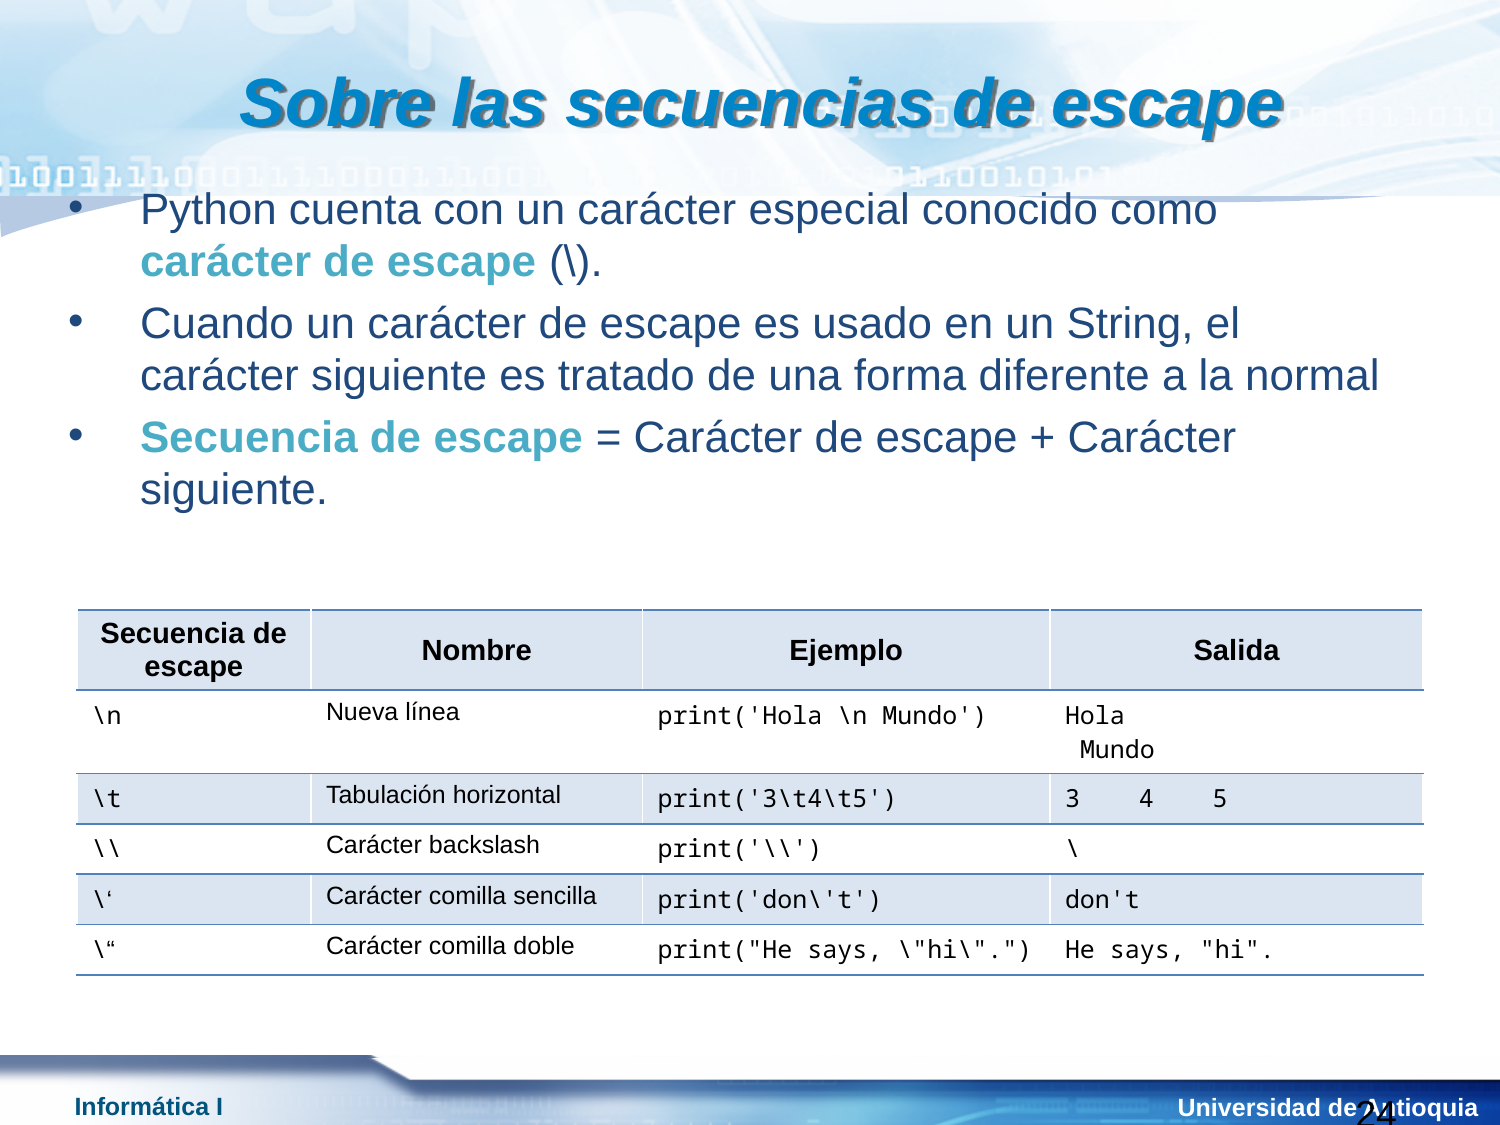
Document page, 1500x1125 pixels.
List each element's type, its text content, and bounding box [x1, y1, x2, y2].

table_cell \“ [78, 925, 310, 974]
picture [0, 1055, 1500, 1125]
table_cell print("He says, \"hi\".") [643, 925, 1049, 974]
table_cell Nueva línea [312, 691, 642, 773]
table_header Nombre [312, 611, 642, 689]
picture [1332, 1105, 1337, 1114]
table_header Salida [1051, 611, 1422, 689]
table_cell print('3\t4\t5') [643, 774, 1049, 823]
table_cell Hola Mundo [1051, 691, 1422, 773]
table_cell 3 4 5 [1051, 774, 1422, 823]
table_header Secuencia de escape [78, 611, 310, 689]
picture [0, 0, 1500, 196]
title Sobre las secuencias de escape [224, 57, 1438, 150]
table_cell Carácter comilla sencilla [312, 875, 642, 924]
slide_number <número> [1340, 1082, 1500, 1125]
table_cell \‘ [78, 875, 310, 924]
table_cell print('Hola \n Mundo') [643, 691, 1049, 773]
table_cell \ [1051, 825, 1422, 873]
table_header Ejemplo [643, 611, 1049, 689]
table_cell print('don\'t') [643, 875, 1049, 924]
list Python cuenta con un carácter especial conocido como carácter de escape (\). Cuando un carácter de escape es usado en un String, el carácter siguiente es tratado de una forma diferente a la normal Secuencia de escape = Carácter de escape + Carácter siguiente. [53, 172, 1404, 563]
table_cell Carácter backslash [312, 825, 642, 873]
table_cell \t [78, 774, 310, 823]
table_cell Carácter comilla doble [312, 925, 642, 974]
table_cell Tabulación horizontal [312, 774, 642, 823]
table_cell \n [78, 691, 310, 773]
table_cell He says, "hi". [1051, 925, 1422, 974]
table_cell print('\\') [643, 825, 1049, 873]
table_cell don't [1051, 875, 1422, 924]
table_cell \\ [78, 825, 310, 873]
